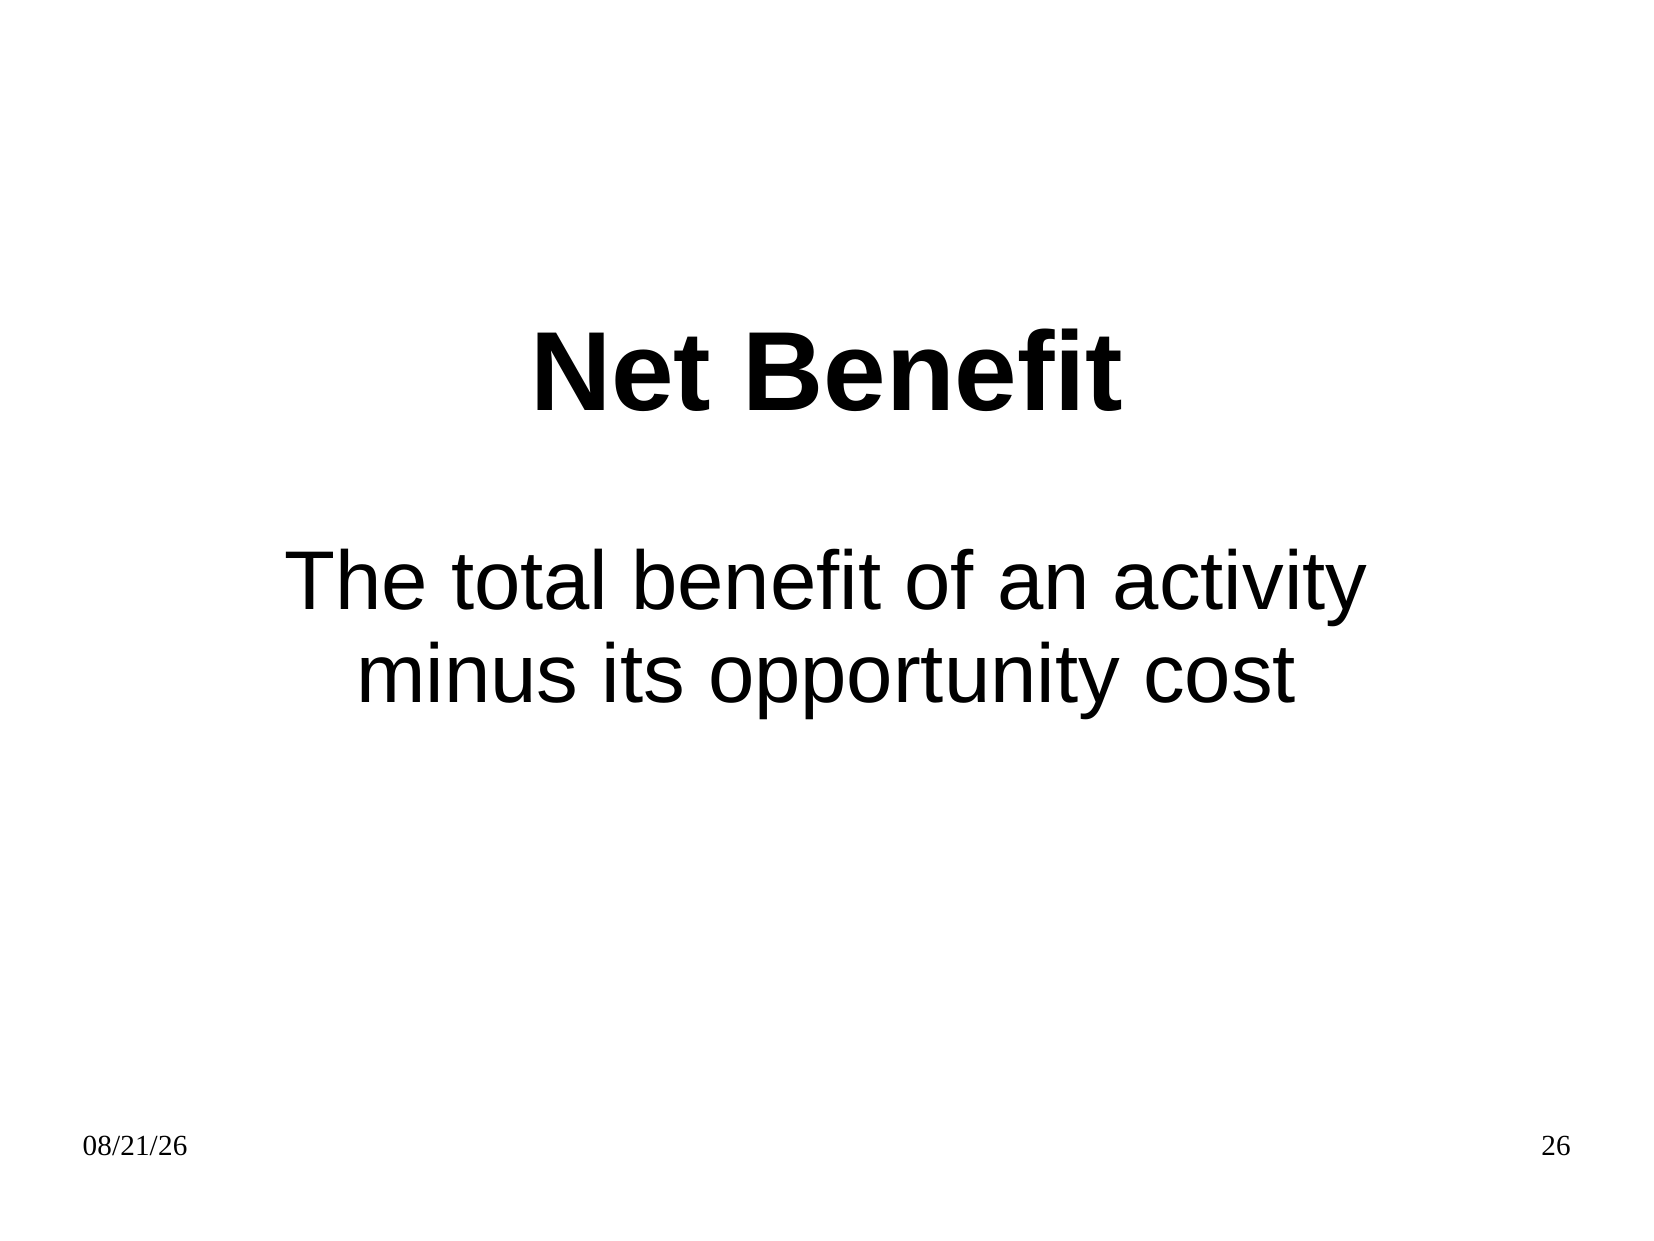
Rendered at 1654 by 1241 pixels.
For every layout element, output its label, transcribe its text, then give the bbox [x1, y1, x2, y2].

title Net Benefit [82, 267, 1571, 476]
subtitle The total benefit of an activity minus its opportunity cost [82, 523, 1571, 733]
